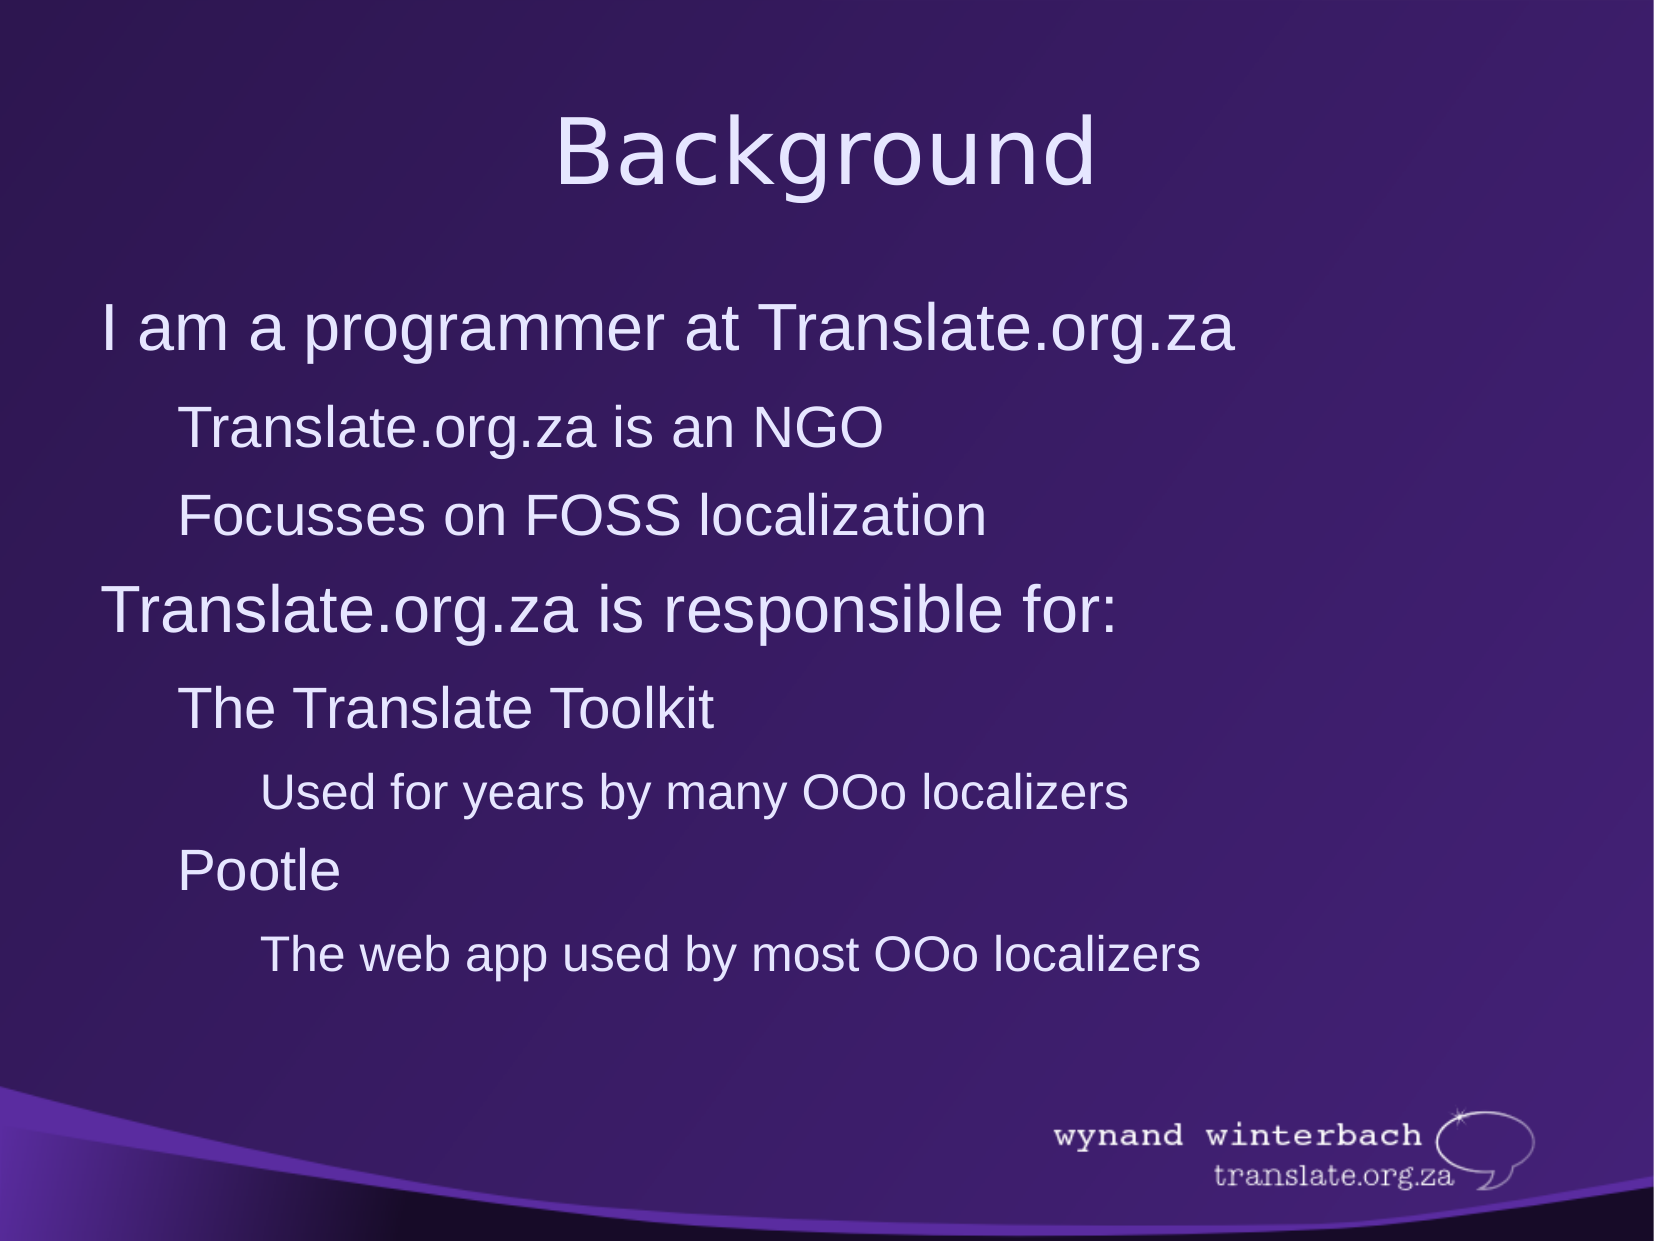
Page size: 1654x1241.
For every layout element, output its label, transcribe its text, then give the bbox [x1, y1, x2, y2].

list I am a programmer at Translate.org.za Translate.org.za is an NGO Focusses on FOSS localization Translate.org.za is responsible for: The Translate Toolkit Used for years by many OOo localizers Pootle The web app used by most OOo localizers [82, 290, 1571, 1094]
title Background [82, 49, 1571, 257]
picture [0, 0, 1654, 1241]
